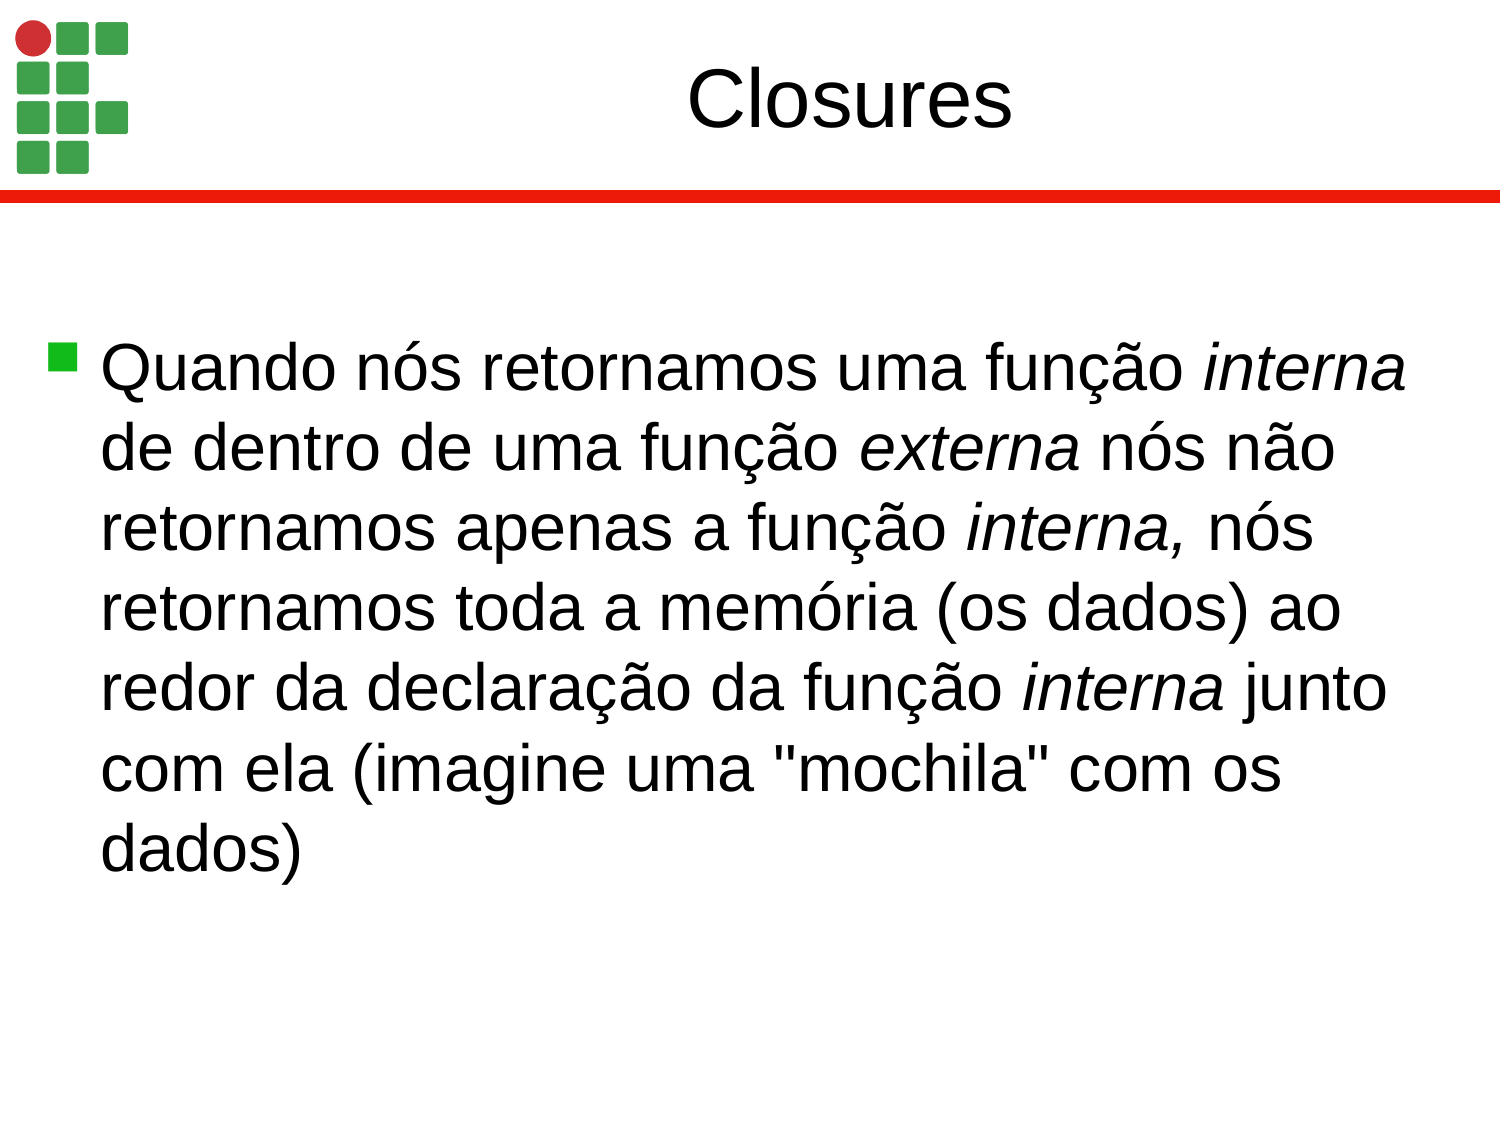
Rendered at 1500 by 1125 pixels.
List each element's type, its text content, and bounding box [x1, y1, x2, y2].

title Closures [230, 0, 1471, 202]
picture [14, 16, 130, 178]
list Quando nós retornamos uma função interna de dentro de uma função externa nós não retornamos apenas a função interna, nós retornamos toda a memória (os dados) ao redor da declaração da função interna junto com ela (imagine uma "mochila" com os dados) [29, 207, 1471, 1087]
